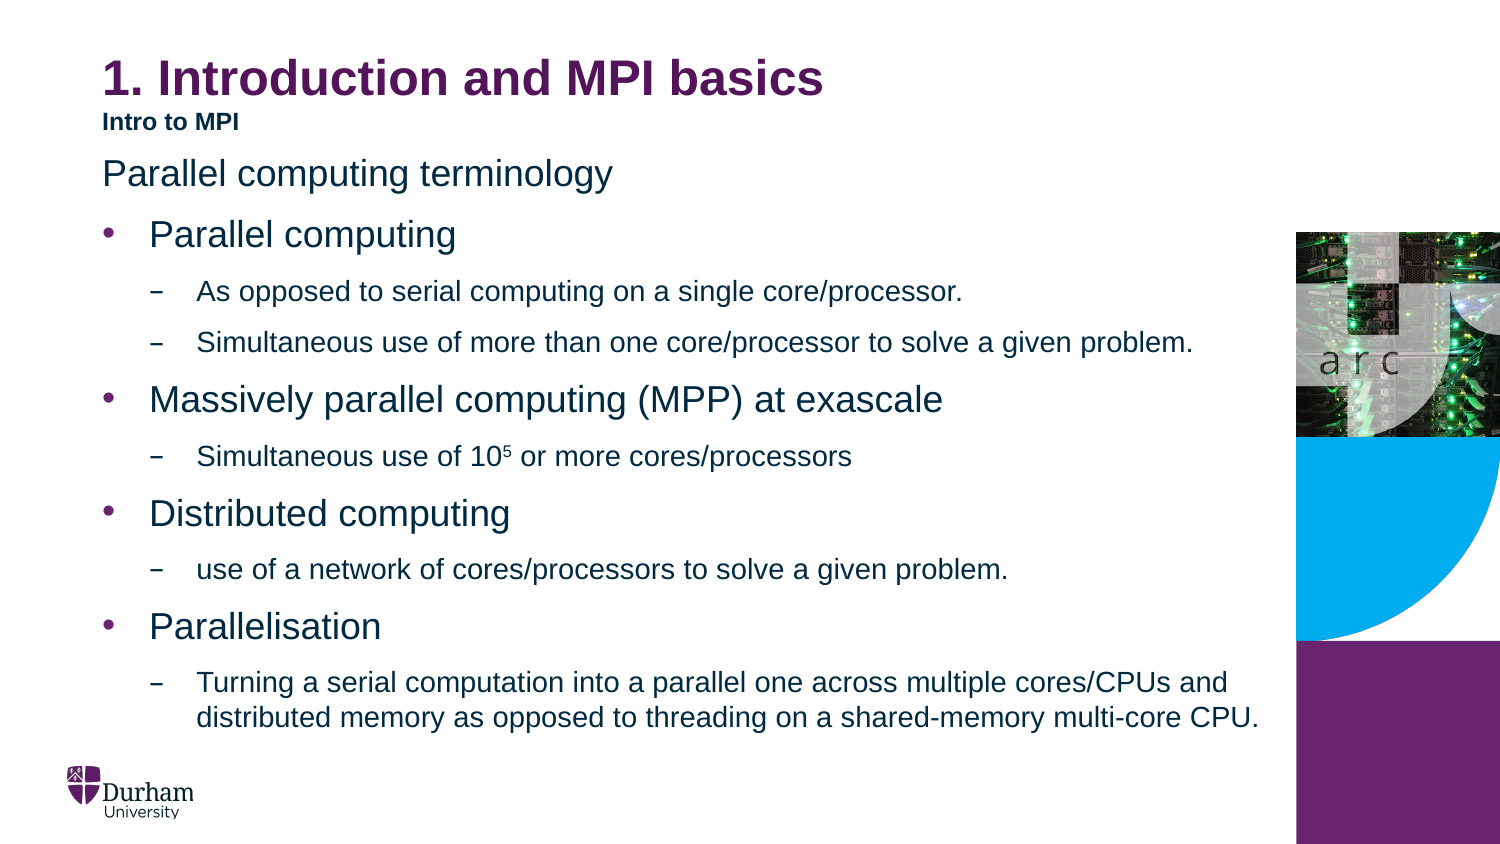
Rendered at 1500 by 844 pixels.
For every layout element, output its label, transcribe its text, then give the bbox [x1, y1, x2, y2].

picture [1332, 467, 1500, 640]
title 1. Introduction and MPI basics Intro to MPI [101, 45, 1399, 187]
picture [67, 766, 193, 819]
picture [1296, 232, 1500, 436]
list Parallel computing terminology Parallel computing As opposed to serial computing on a single core/processor. Simultaneous use of more than one core/processor to solve a given problem. Massively parallel computing (MPP) at exascale Simultaneous use of 105 or more cores/processors Distributed computing use of a network of cores/processors to solve a given problem. Parallelisation Turning a serial computation into a parallel one across multiple cores/CPUs and distributed memory as opposed to threading on a shared-memory multi-core CPU. [101, 148, 1297, 487]
text_box [1296, 640, 1500, 844]
